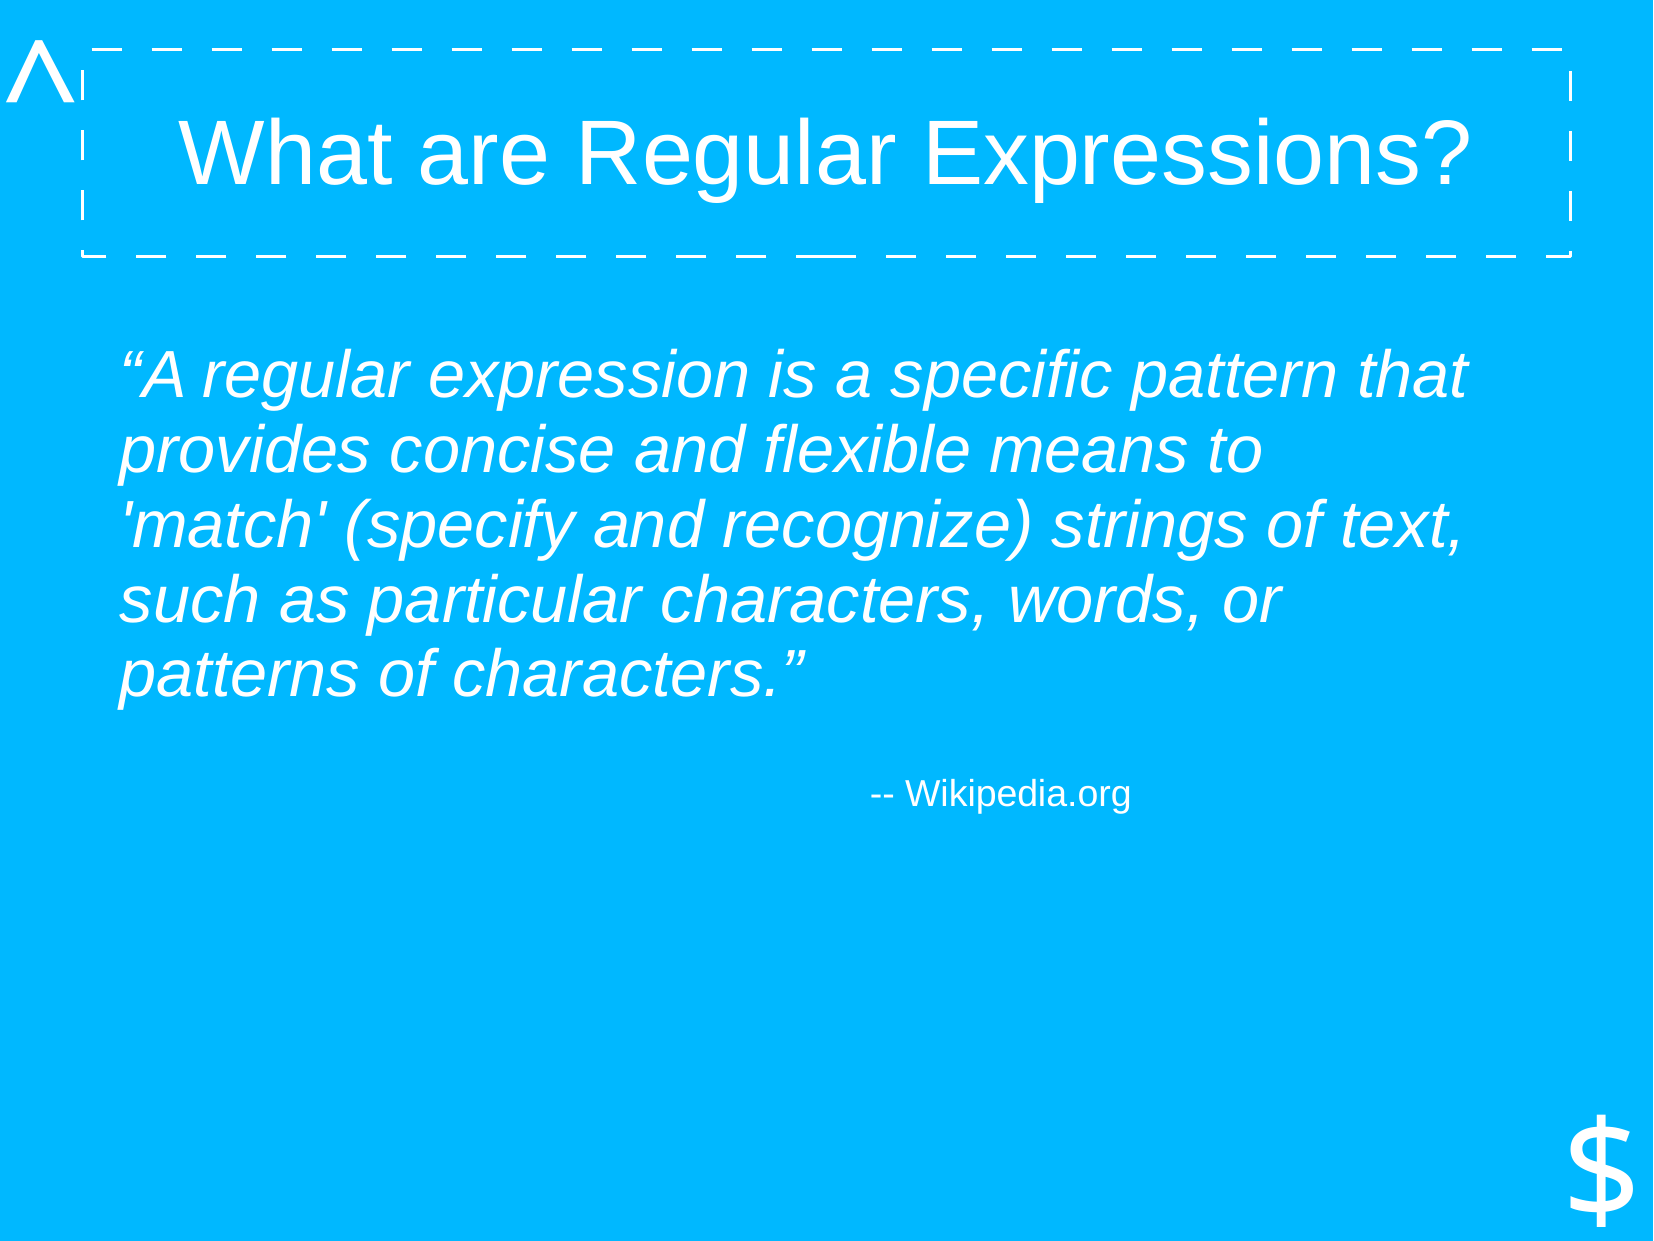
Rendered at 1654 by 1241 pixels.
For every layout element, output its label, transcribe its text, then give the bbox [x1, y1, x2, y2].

text_box “A regular expression is a specific pattern that provides concise and flexible means to 'match' (specify and recognize) strings of text, such as particular characters, words, or patterns of characters.” [105, 330, 1486, 719]
text_box -- Wikipedia.org [855, 765, 1411, 822]
title What are Regular Expressions? [82, 49, 1571, 257]
